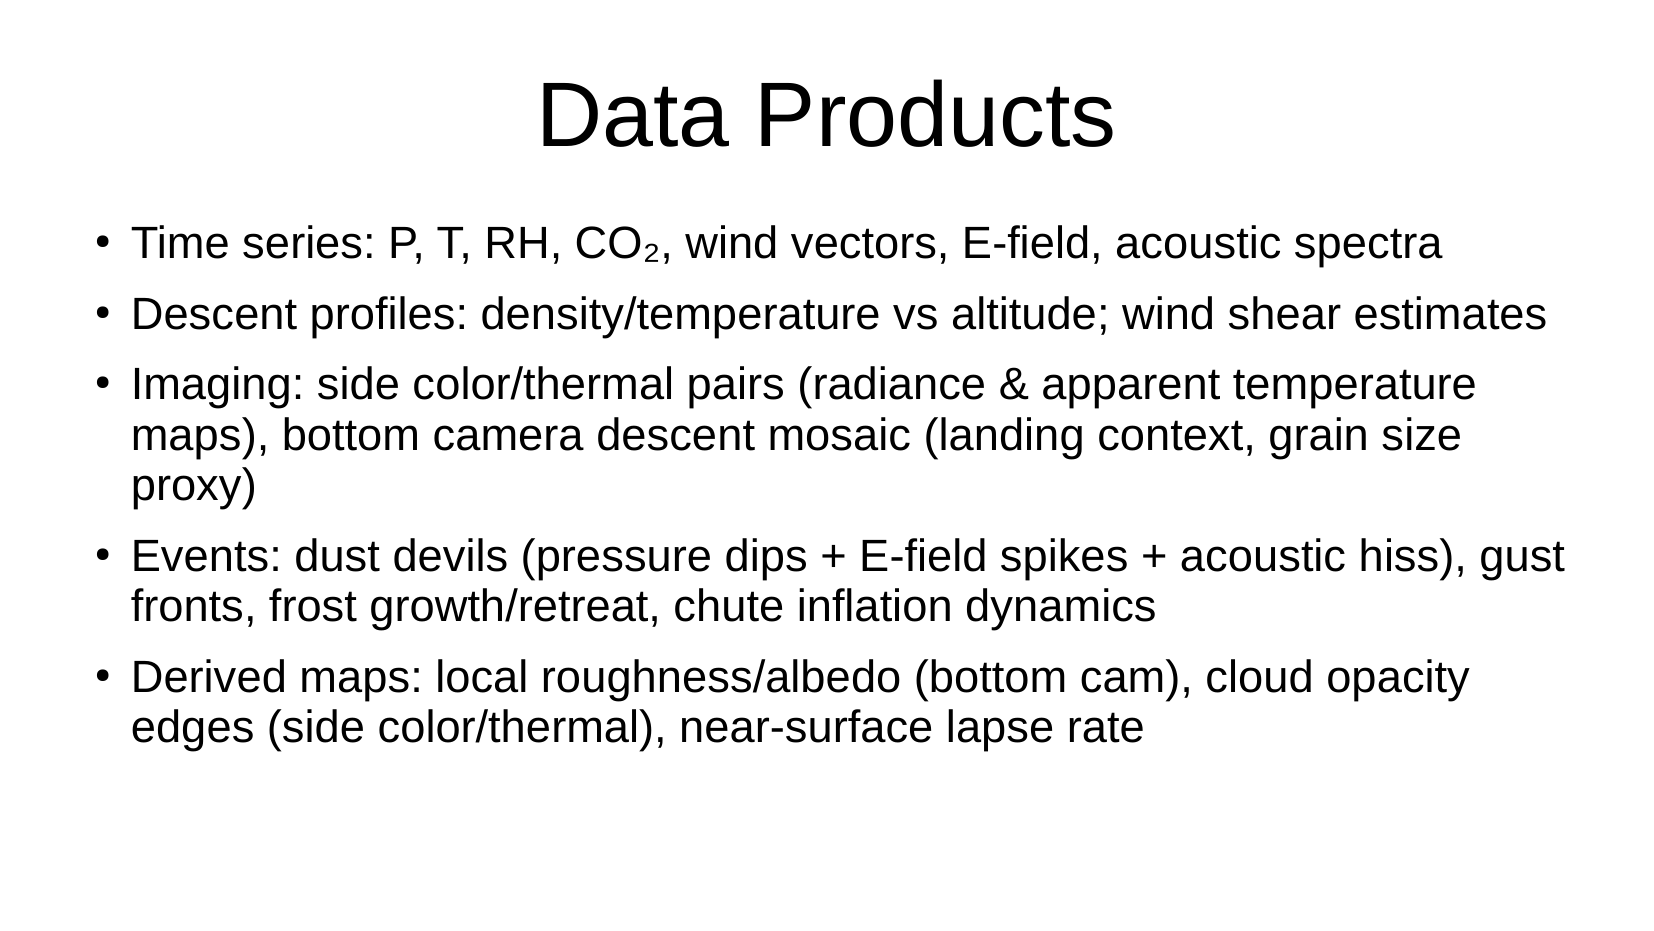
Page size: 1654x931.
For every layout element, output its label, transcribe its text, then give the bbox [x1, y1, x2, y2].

list Time series: P, T, RH, CO₂, wind vectors, E-field, acoustic spectra Descent profiles: density/temperature vs altitude; wind shear estimates Imaging: side color/thermal pairs (radiance & apparent temperature maps), bottom camera descent mosaic (landing context, grain size proxy) Events: dust devils (pressure dips + E-field spikes + acoustic hiss), gust fronts, frost growth/retreat, chute inflation dynamics Derived maps: local roughness/albedo (bottom cam), cloud opacity edges (side color/thermal), near-surface lapse rate [82, 217, 1571, 758]
title Data Products [82, 37, 1571, 193]
